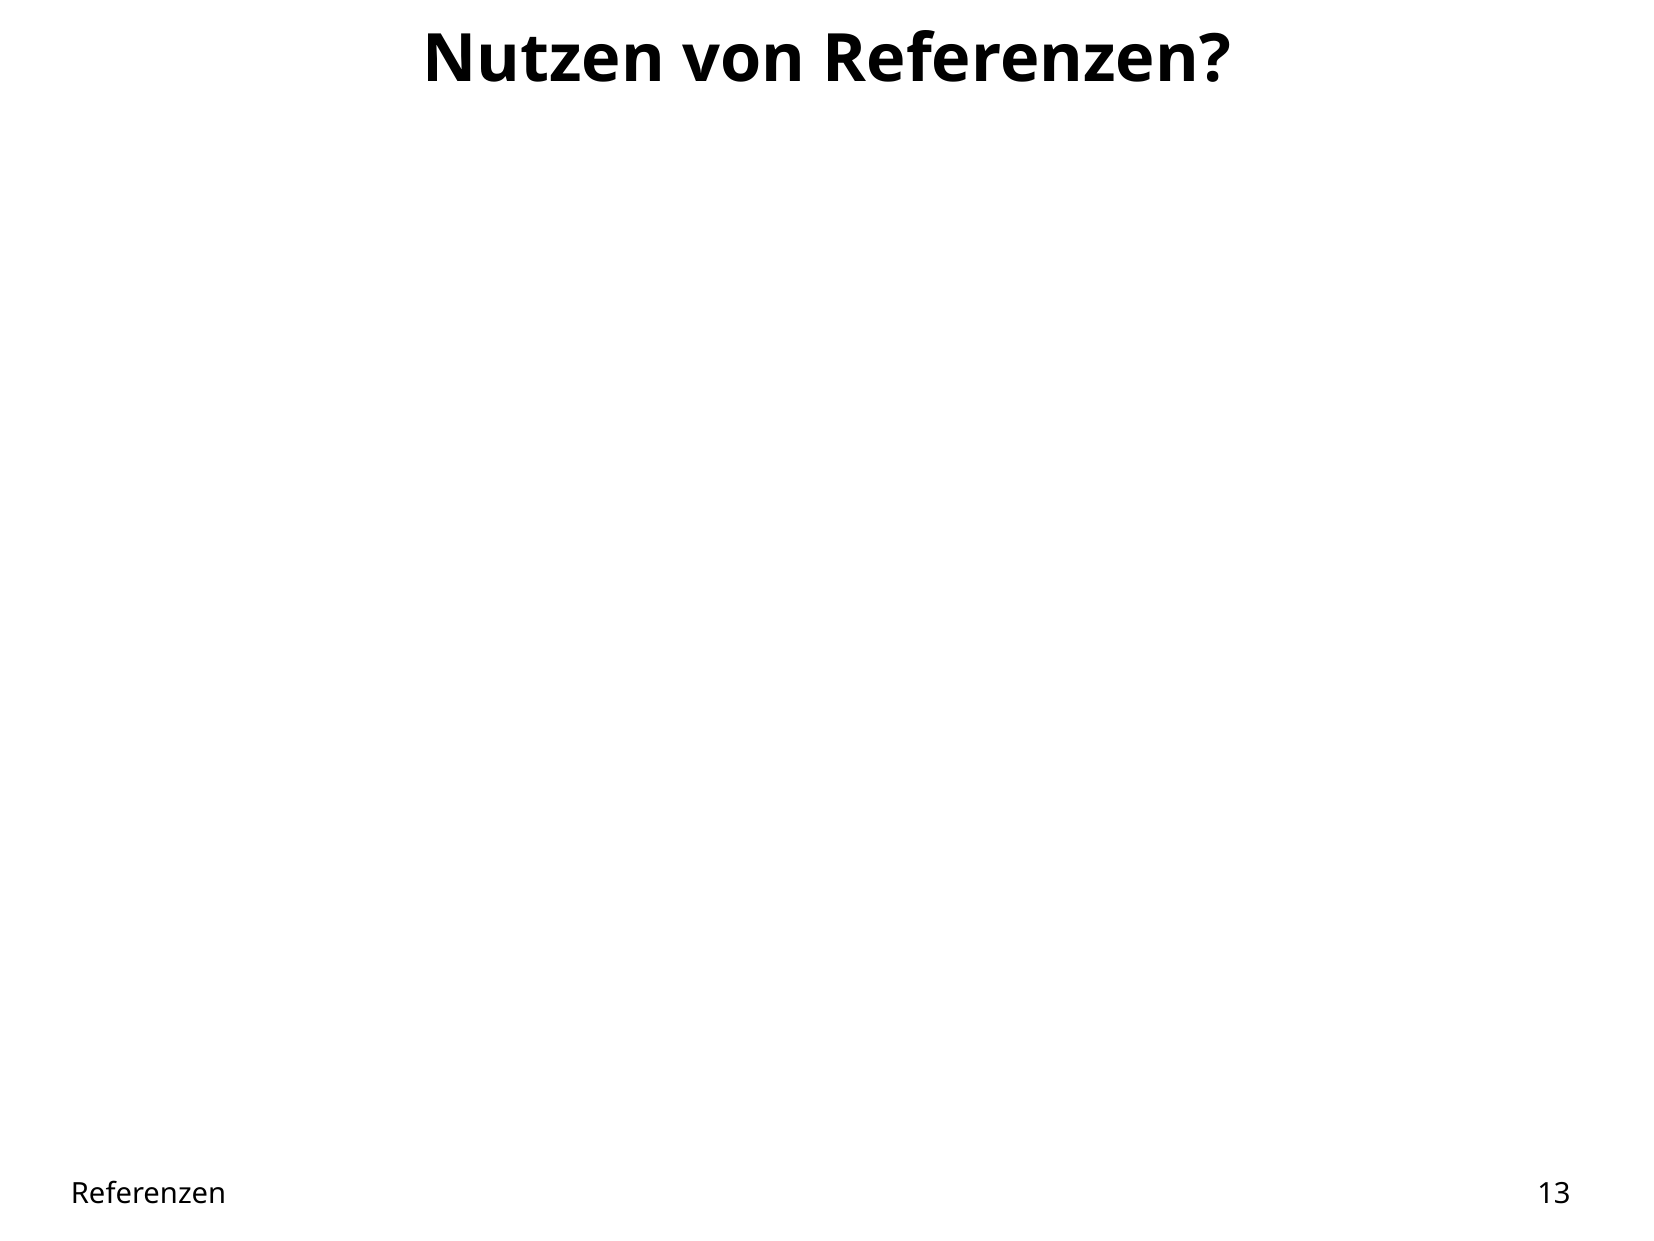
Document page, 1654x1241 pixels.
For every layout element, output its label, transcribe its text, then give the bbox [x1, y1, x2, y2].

title Nutzen von Referenzen? [0, 5, 1654, 107]
